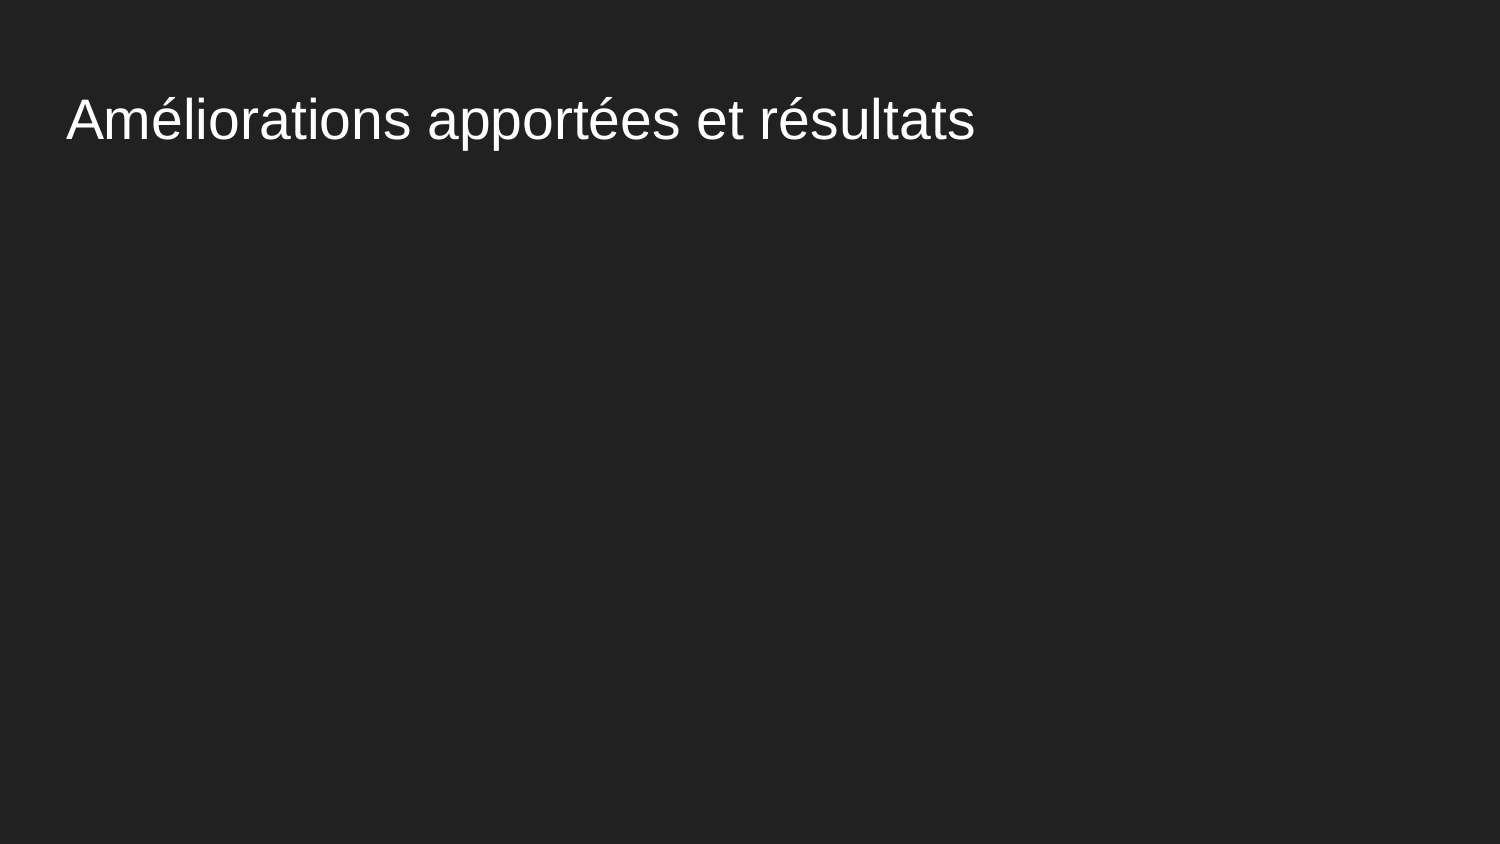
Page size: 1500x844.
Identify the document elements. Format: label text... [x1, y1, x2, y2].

title Améliorations apportées et résultats [51, 72, 1449, 167]
